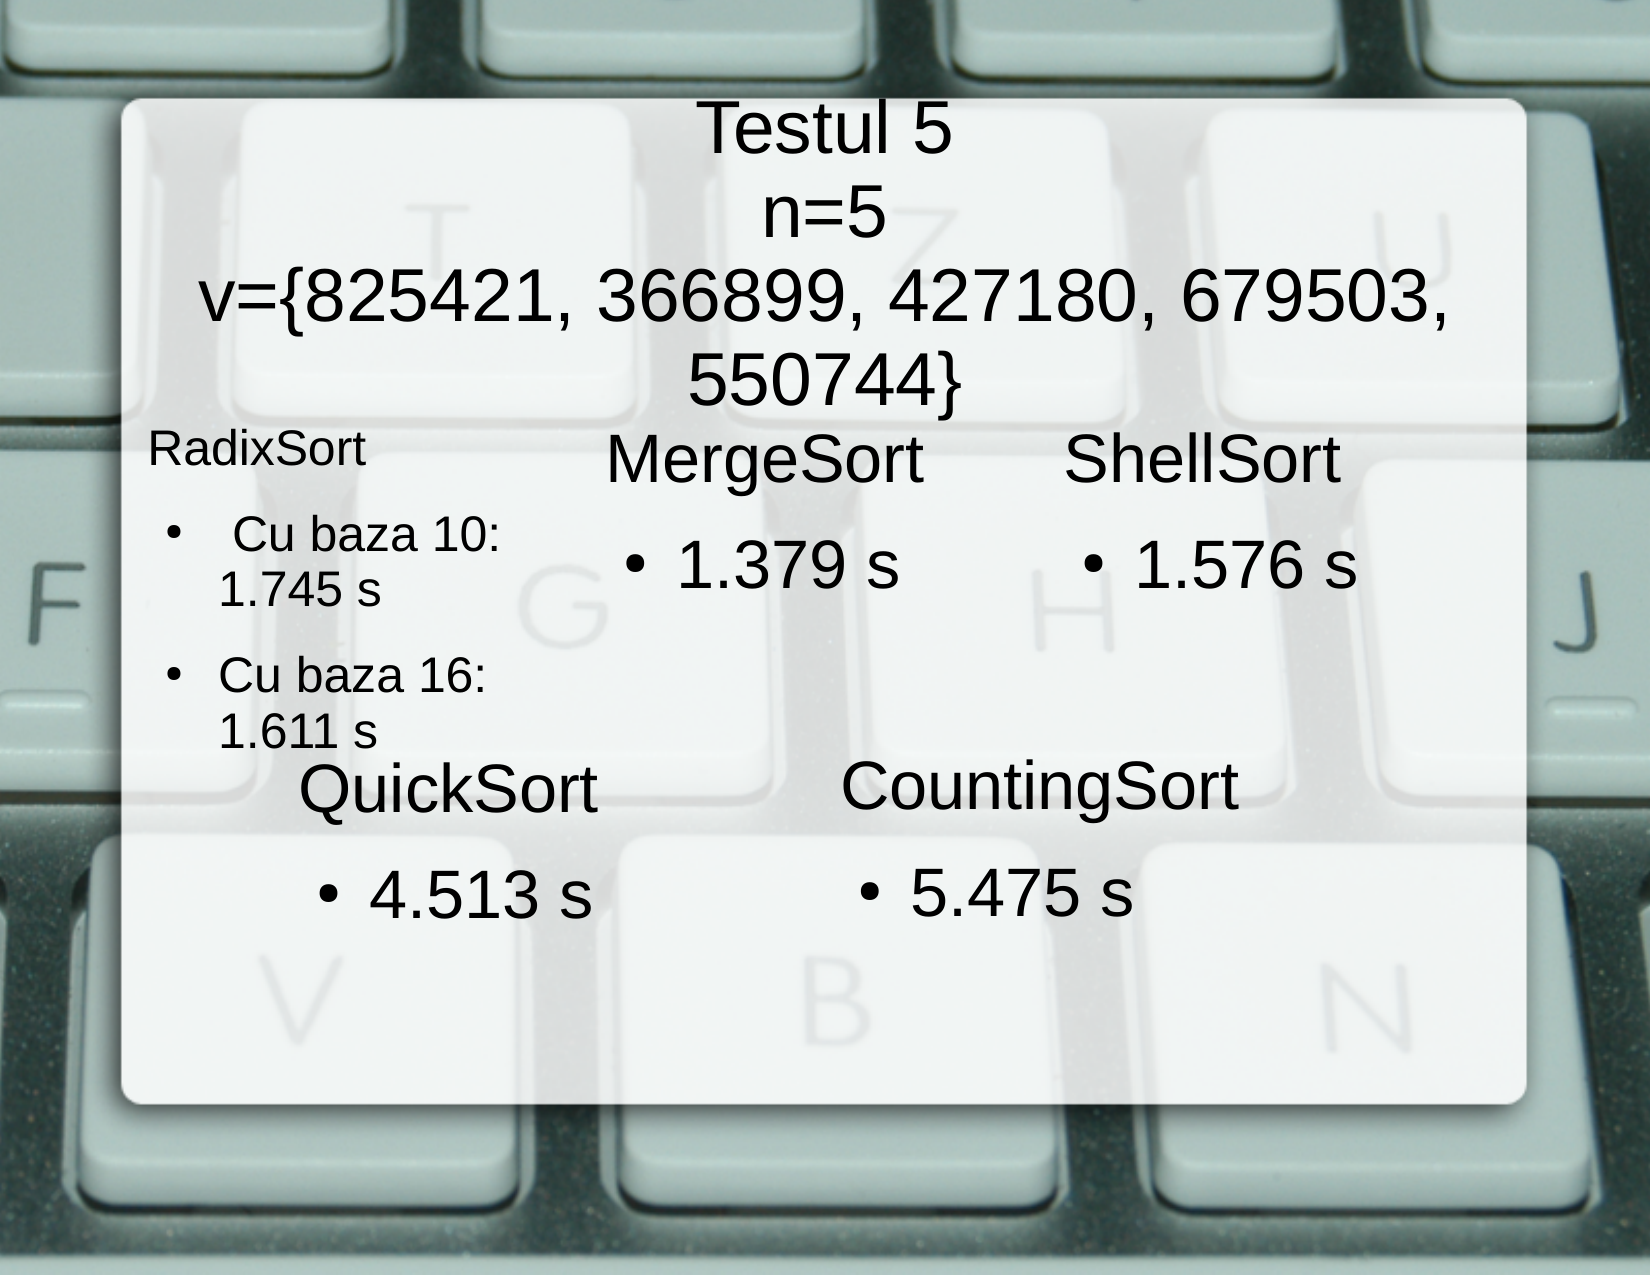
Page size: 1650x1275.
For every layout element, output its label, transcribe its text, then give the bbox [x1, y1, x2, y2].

picture [0, 0, 1650, 1275]
title Testul 5 n=5 v={825421, 366899, 427180, 679503, 550744} [147, 85, 1503, 422]
list MergeSort 1.379 s [605, 420, 1042, 712]
list CountingSort 5.475 s [840, 747, 1427, 1096]
list QuickSort 4.513 s [298, 750, 736, 1098]
list RadixSort Cu baza 10: 1.745 s Cu baza 16: 1.611 s [147, 420, 584, 760]
list ShellSort 1.576 s [1063, 420, 1501, 712]
